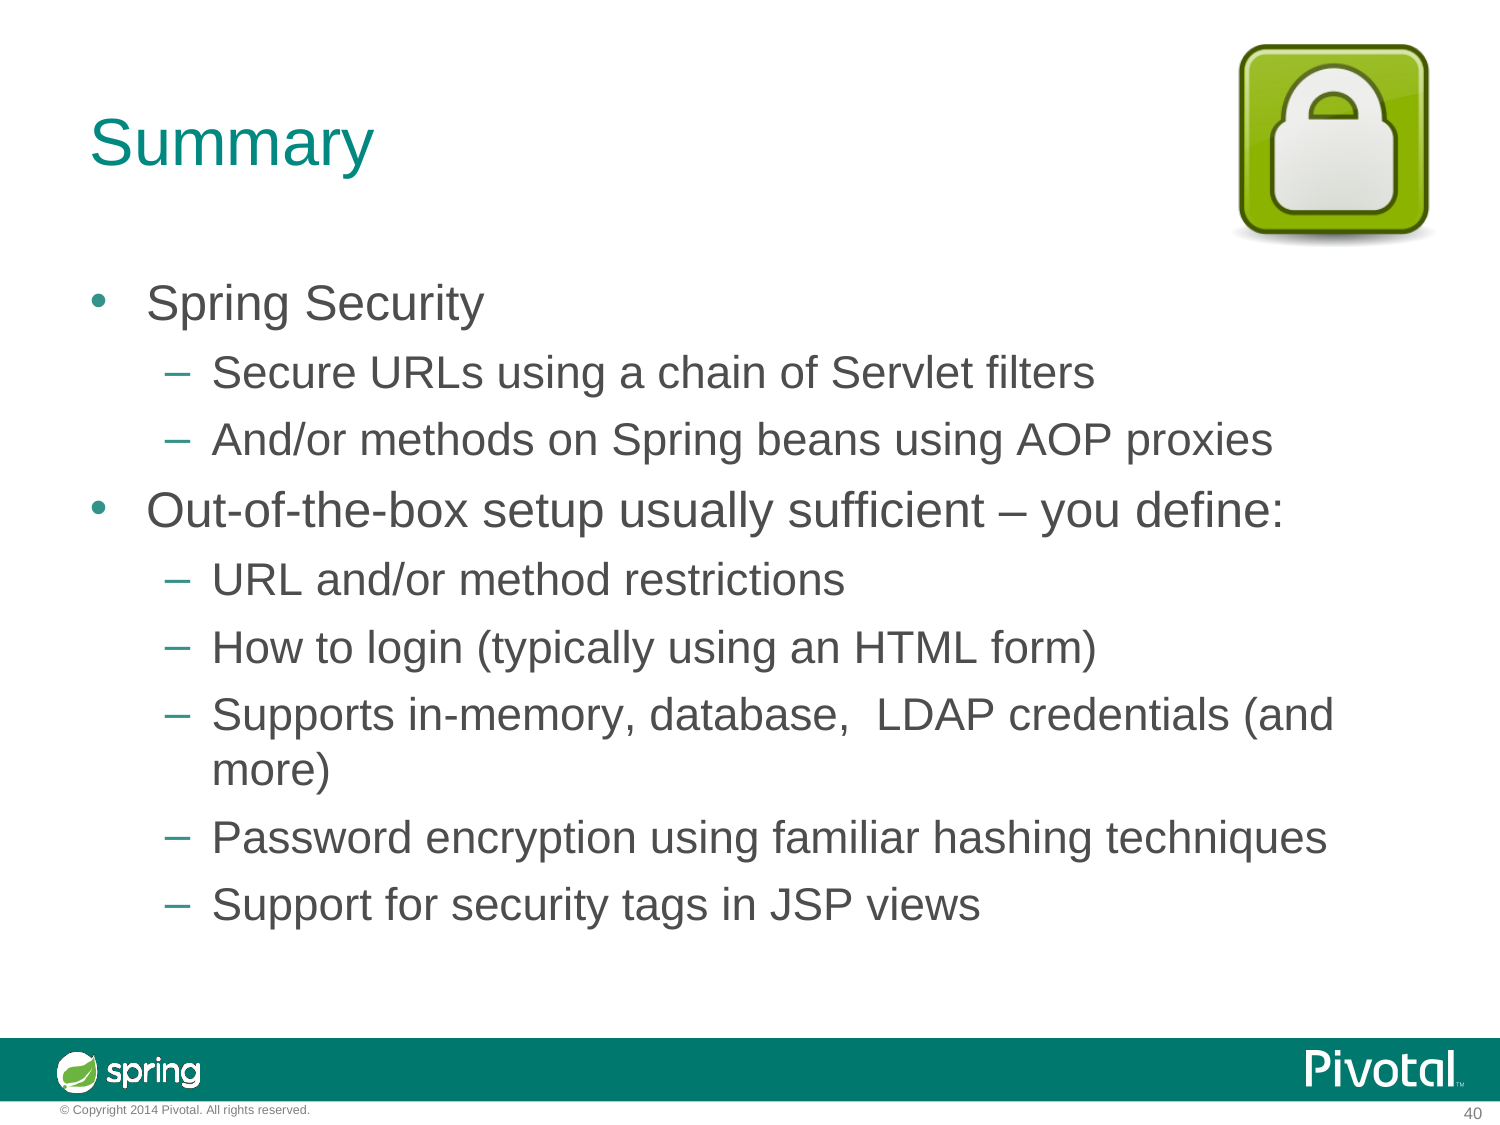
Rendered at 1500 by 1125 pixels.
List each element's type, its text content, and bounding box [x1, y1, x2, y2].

list Spring Security Secure URLs using a chain of Servlet filters And/or methods on Spring beans using AOP proxies Out-of-the-box setup usually sufficient – you define: URL and/or method restrictions How to login (typically using an HTML form) Supports in-memory, database, LDAP credentials (and more) Password encryption using familiar hashing techniques Support for security tags in JSP views [75, 262, 1426, 938]
picture [1230, 44, 1438, 248]
title Summary [75, 45, 1230, 233]
picture [1306, 1050, 1464, 1087]
picture [32, 1041, 210, 1103]
